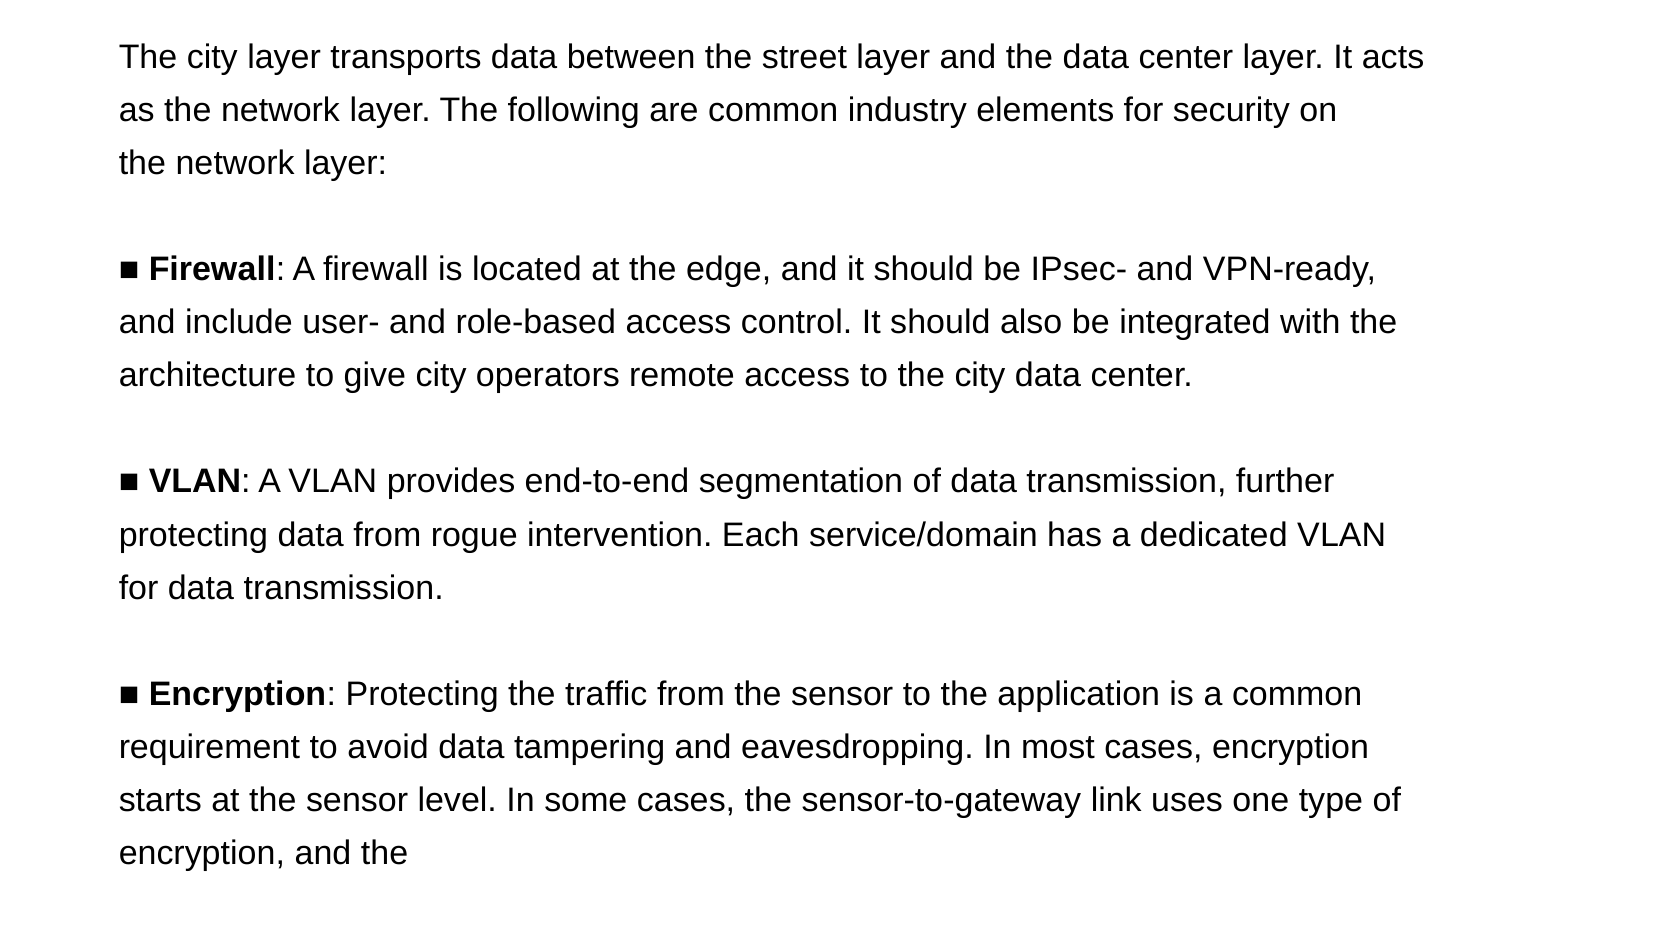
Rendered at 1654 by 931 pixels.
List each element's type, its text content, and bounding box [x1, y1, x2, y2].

list The city layer transports data between the street layer and the data center layer. It acts as the network layer. The following are common industry elements for security on the network layer: ■ Firewall: A firewall is located at the edge, and it should be IPsec- and VPN-ready, and include user- and role-based access control. It should also be integrated with the architecture to give city operators remote access to the city data center. ■ VLAN: A VLAN provides end-to-end segmentation of data transmission, further protecting data from rogue intervention. Each service/domain has a dedicated VLAN for data transmission. ■ Encryption: Protecting the traffic from the sensor to the application is a common requirement to avoid data tampering and eavesdropping. In most cases, encryption starts at the sensor level. In some cases, the sensor-to-gateway link uses one type of encryption, and the [82, 37, 1571, 901]
